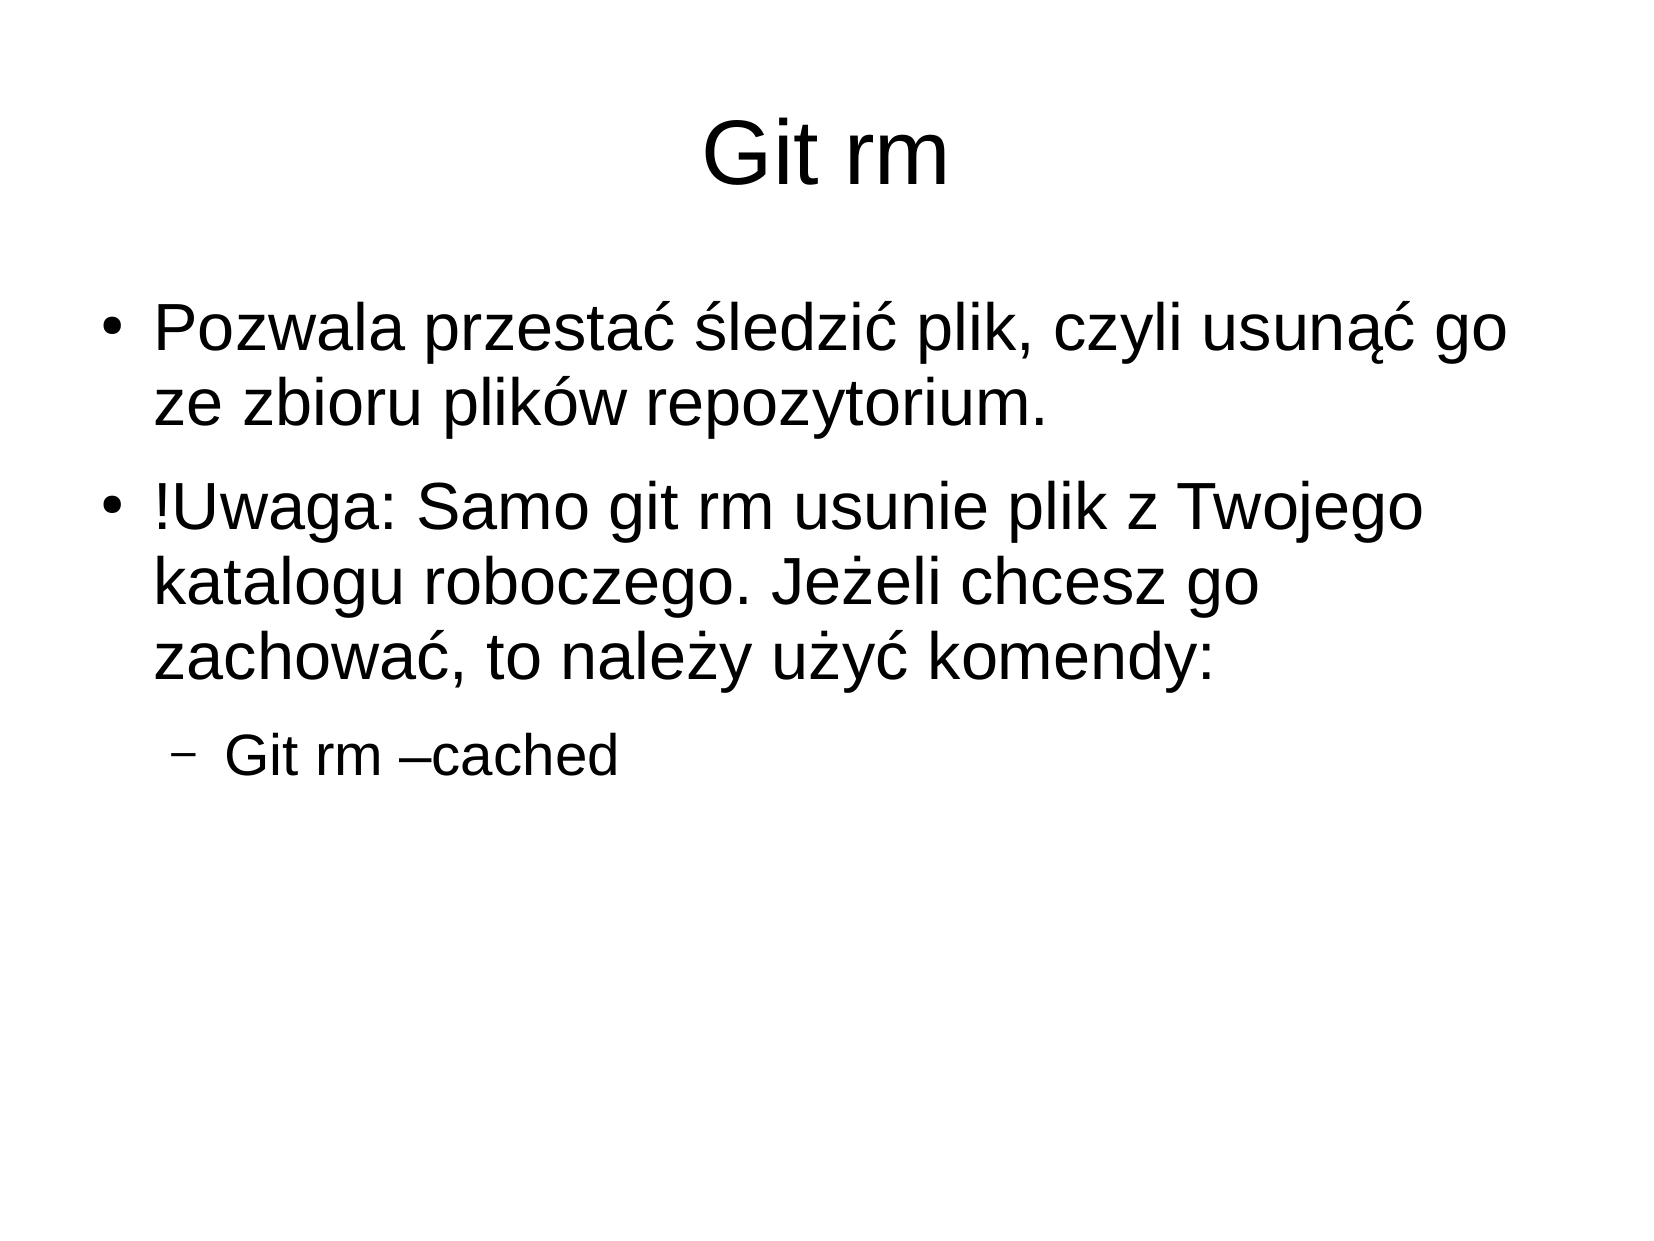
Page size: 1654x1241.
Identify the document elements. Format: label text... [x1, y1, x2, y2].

title Git rm [82, 49, 1571, 257]
list Pozwala przestać śledzić plik, czyli usunąć go ze zbioru plików repozytorium. !Uwaga: Samo git rm usunie plik z Twojego katalogu roboczego. Jeżeli chcesz go zachować, to należy użyć komendy: Git rm –cached [82, 290, 1571, 1010]
